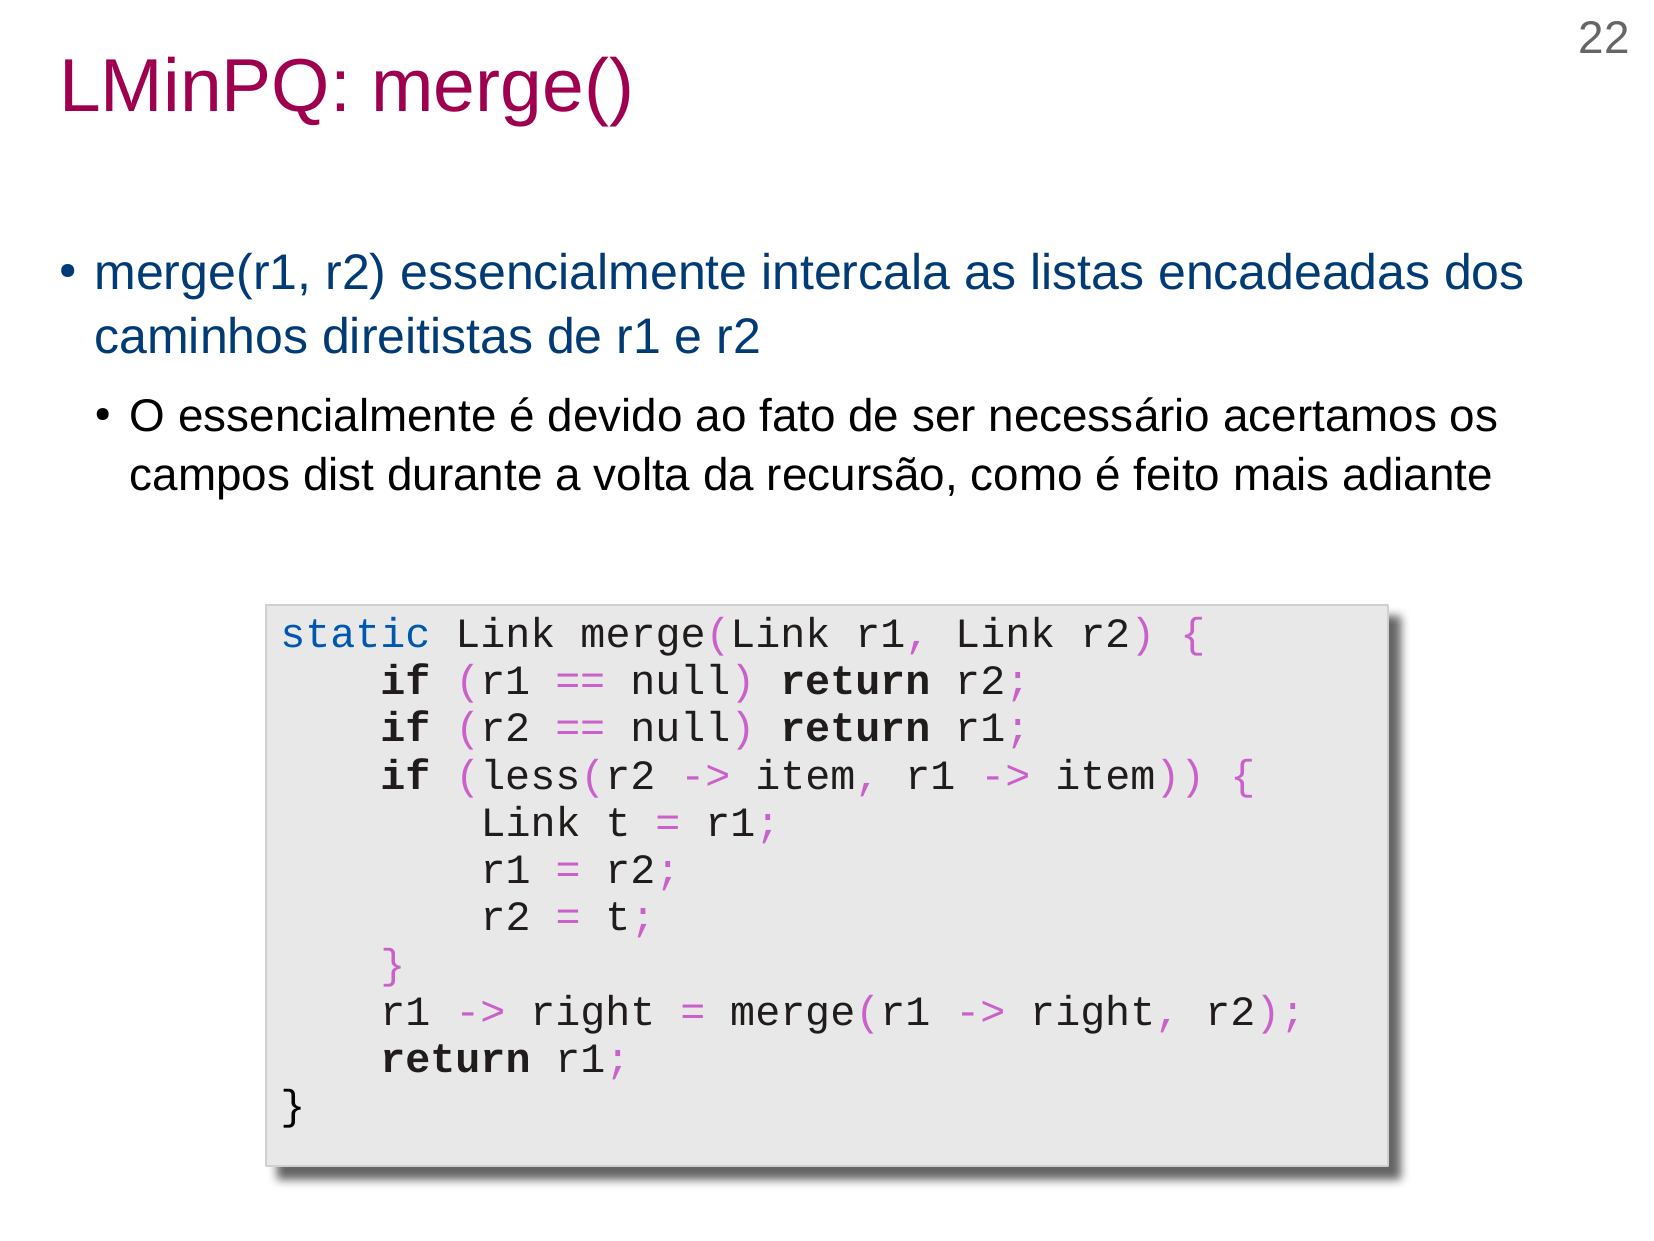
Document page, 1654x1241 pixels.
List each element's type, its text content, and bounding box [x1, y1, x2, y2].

list merge(r1, r2) essencialmente intercala as listas encadeadas dos caminhos direitistas de r1 e r2 O essencialmente é devido ao fato de ser necessário acertamos os campos dist durante a volta da recursão, como é feito mais adiante [59, 236, 1595, 1211]
title LMinPQ: merge() [59, 29, 1595, 148]
text_box static Link merge(Link r1, Link r2) { if (r1 == null) return r2; if (r2 == null) return r1; if (less(r2 -> item, r1 -> item)) { Link t = r1; r1 = r2; r2 = t; } r1 -> right = merge(r1 -> right, r2); return r1; } [265, 605, 1388, 1167]
